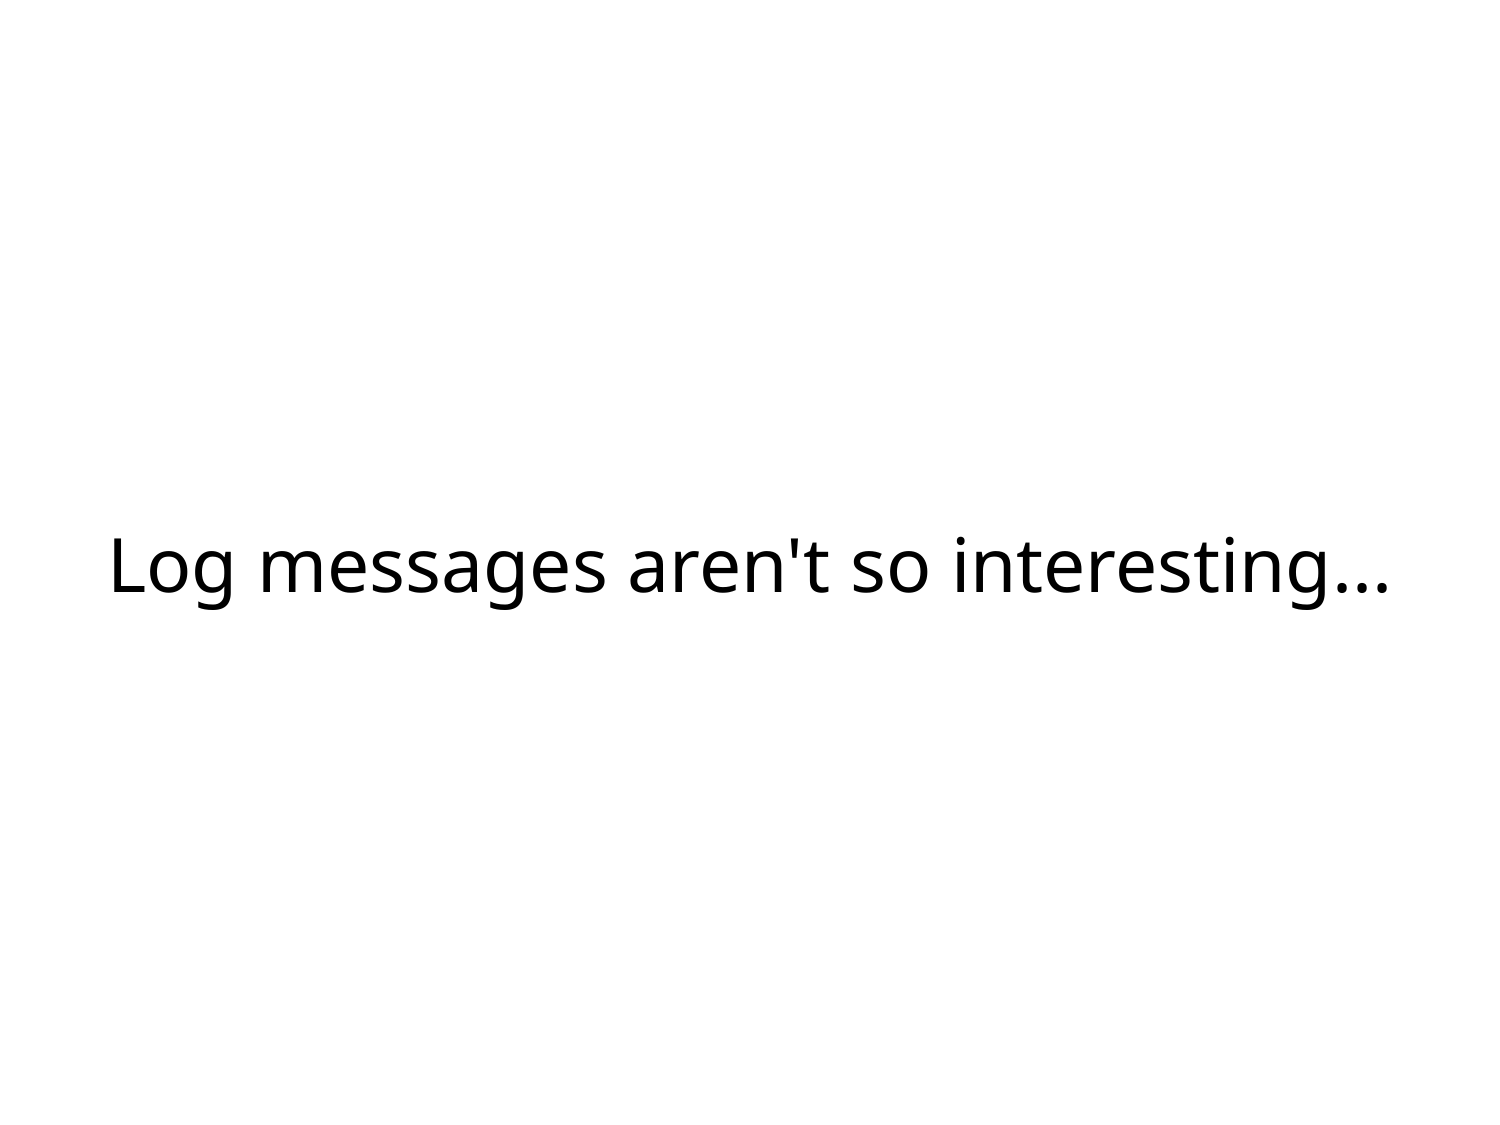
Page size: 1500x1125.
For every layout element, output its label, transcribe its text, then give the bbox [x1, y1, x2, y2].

title Log messages aren't so interesting... [51, 470, 1449, 655]
